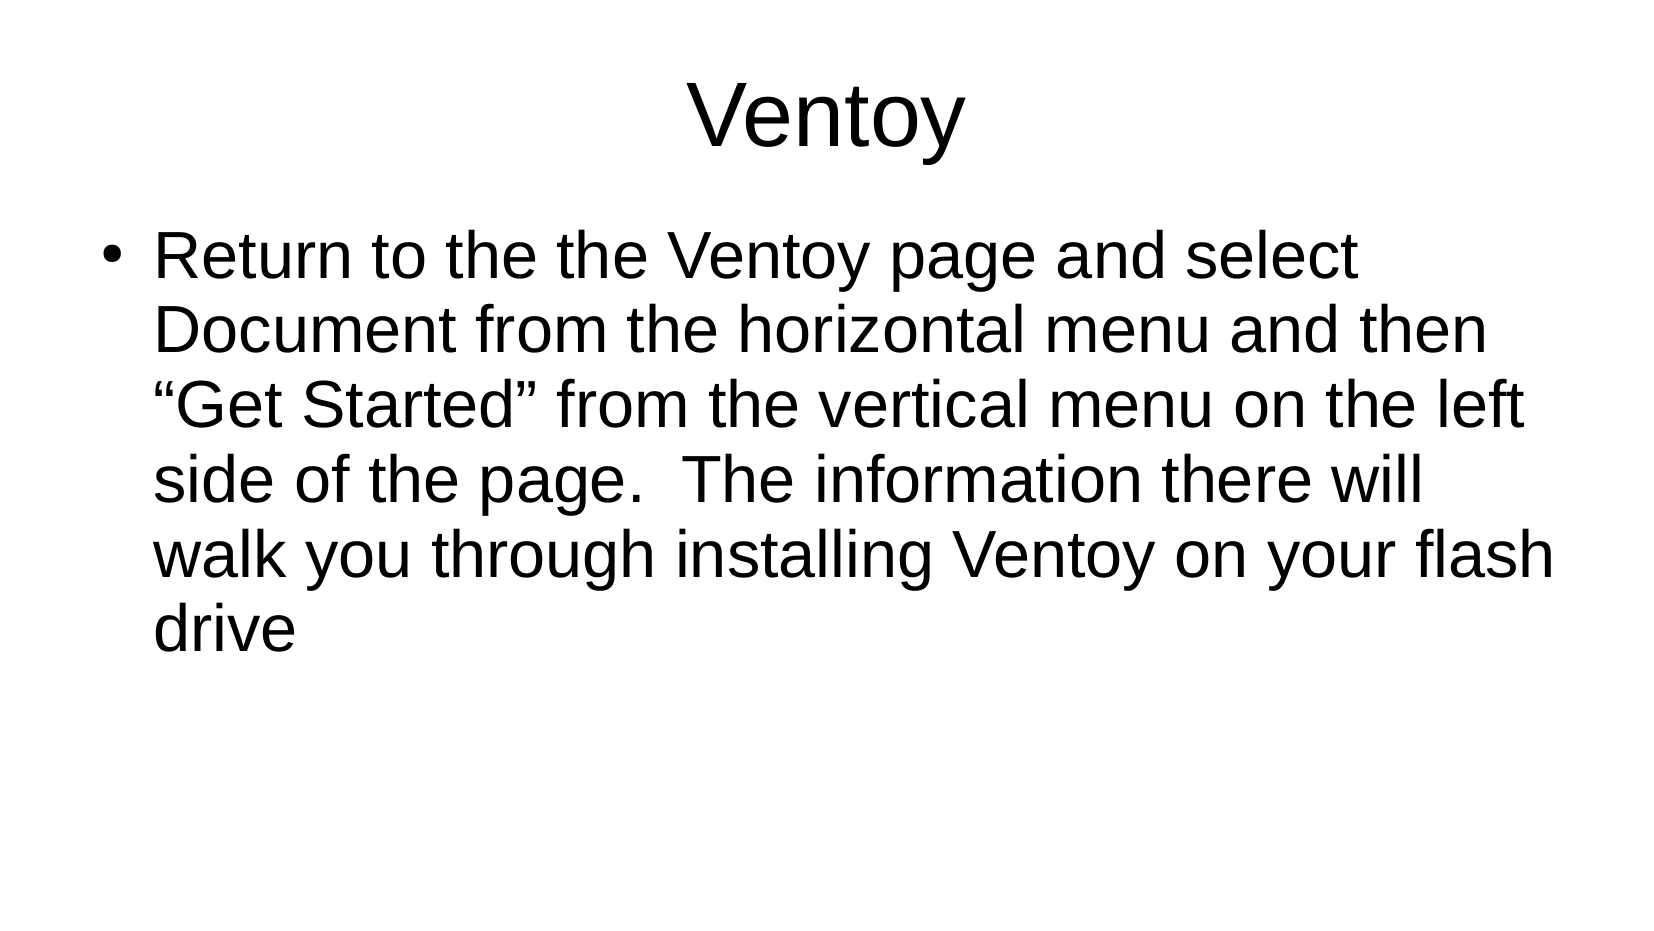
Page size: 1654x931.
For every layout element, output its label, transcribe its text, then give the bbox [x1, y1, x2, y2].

title Ventoy [82, 37, 1571, 193]
list Return to the the Ventoy page and select Document from the horizontal menu and then “Get Started” from the vertical menu on the left side of the page. The information there will walk you through installing Ventoy on your flash drive [82, 217, 1571, 758]
